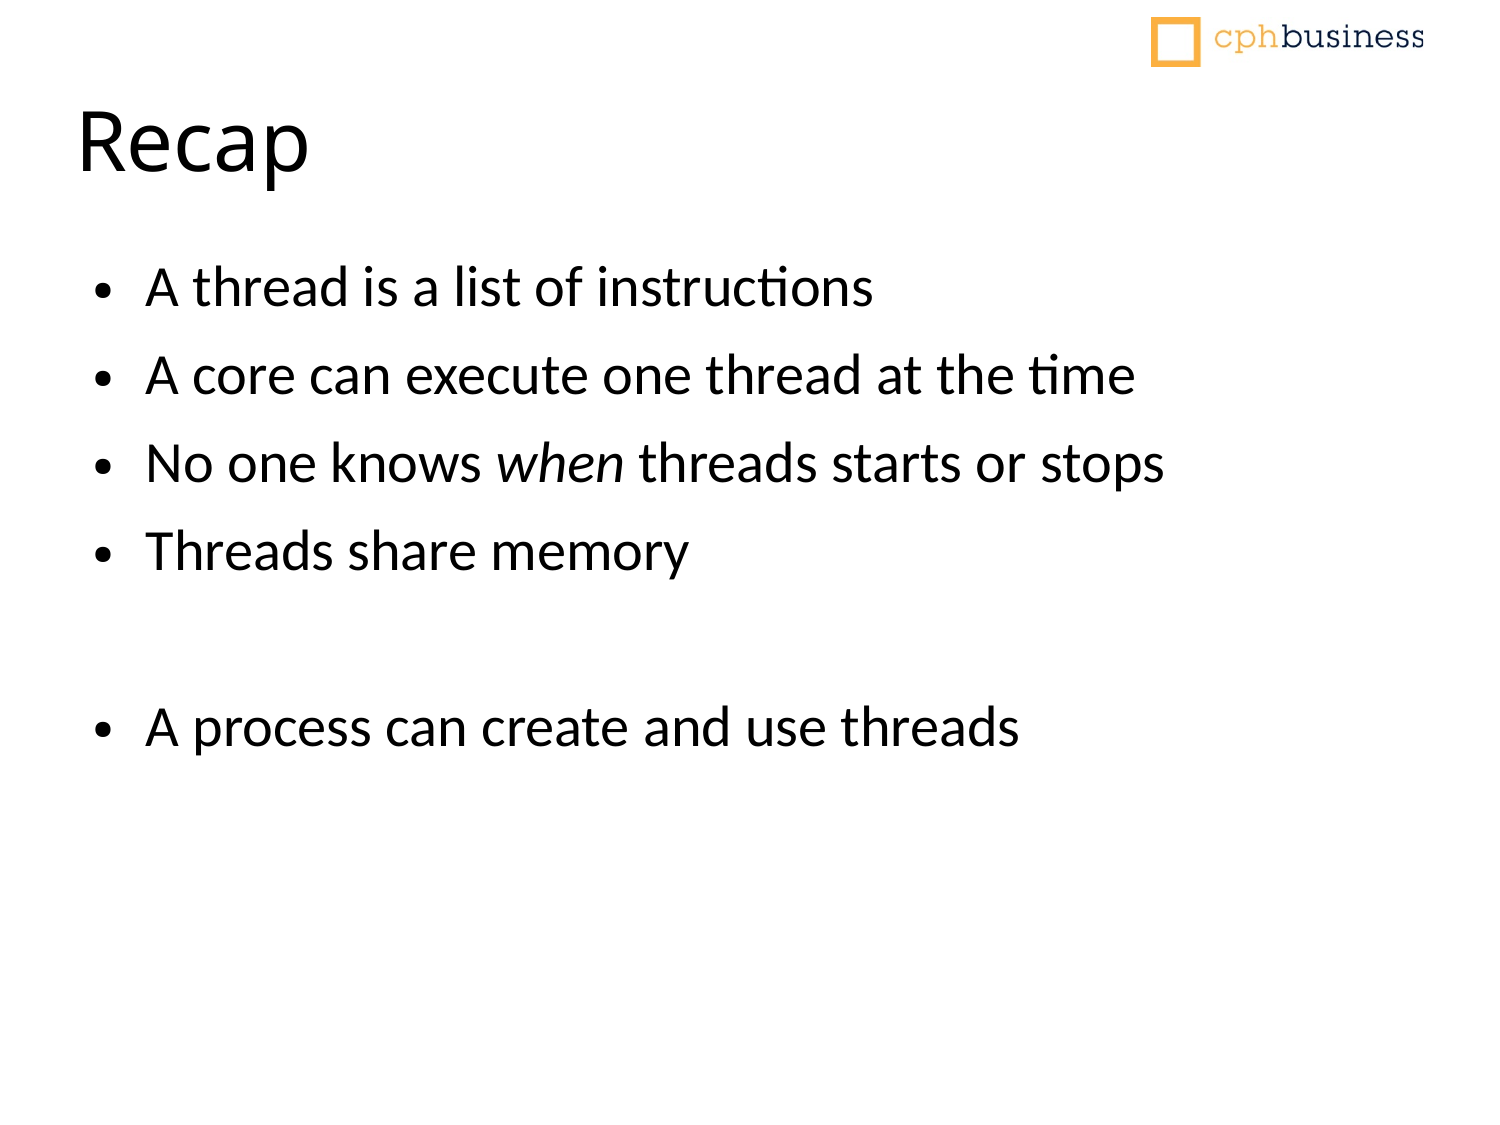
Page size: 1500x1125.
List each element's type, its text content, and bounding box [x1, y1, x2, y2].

title Recap [75, 44, 1425, 233]
picture [1151, 17, 1424, 44]
list A thread is a list of instructions A core can execute one thread at the time No one knows when threads starts or stops Threads share memory A process can create and use threads [75, 263, 1425, 916]
